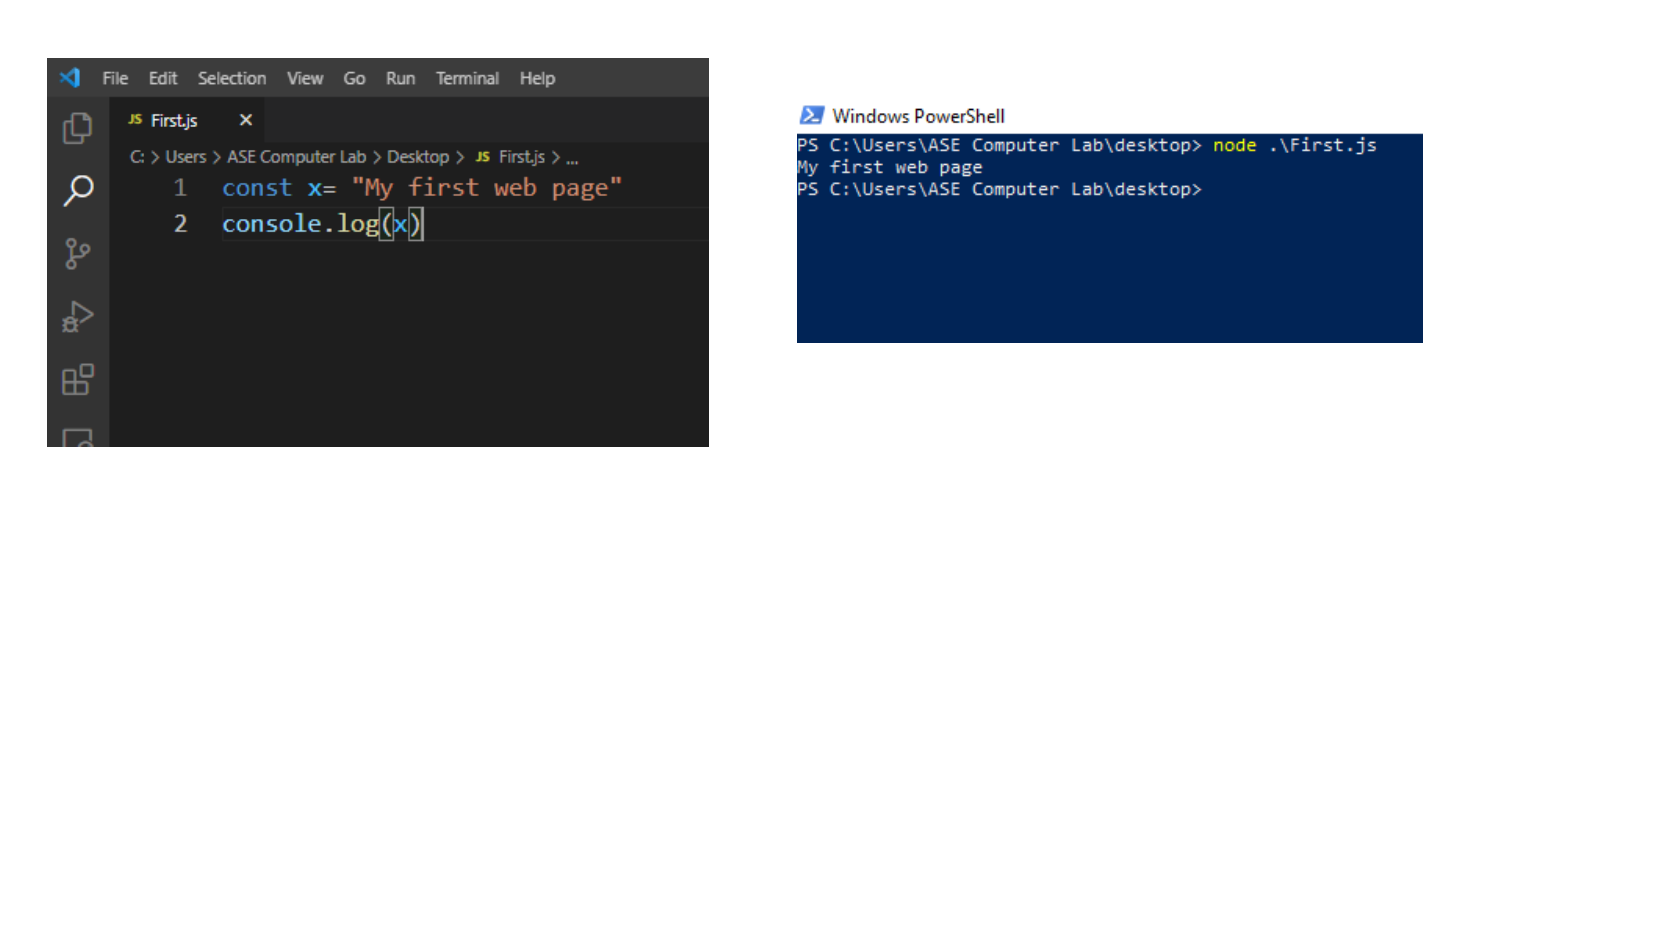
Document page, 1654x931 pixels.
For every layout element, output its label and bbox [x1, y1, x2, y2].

picture [797, 98, 1423, 343]
picture [47, 58, 709, 447]
